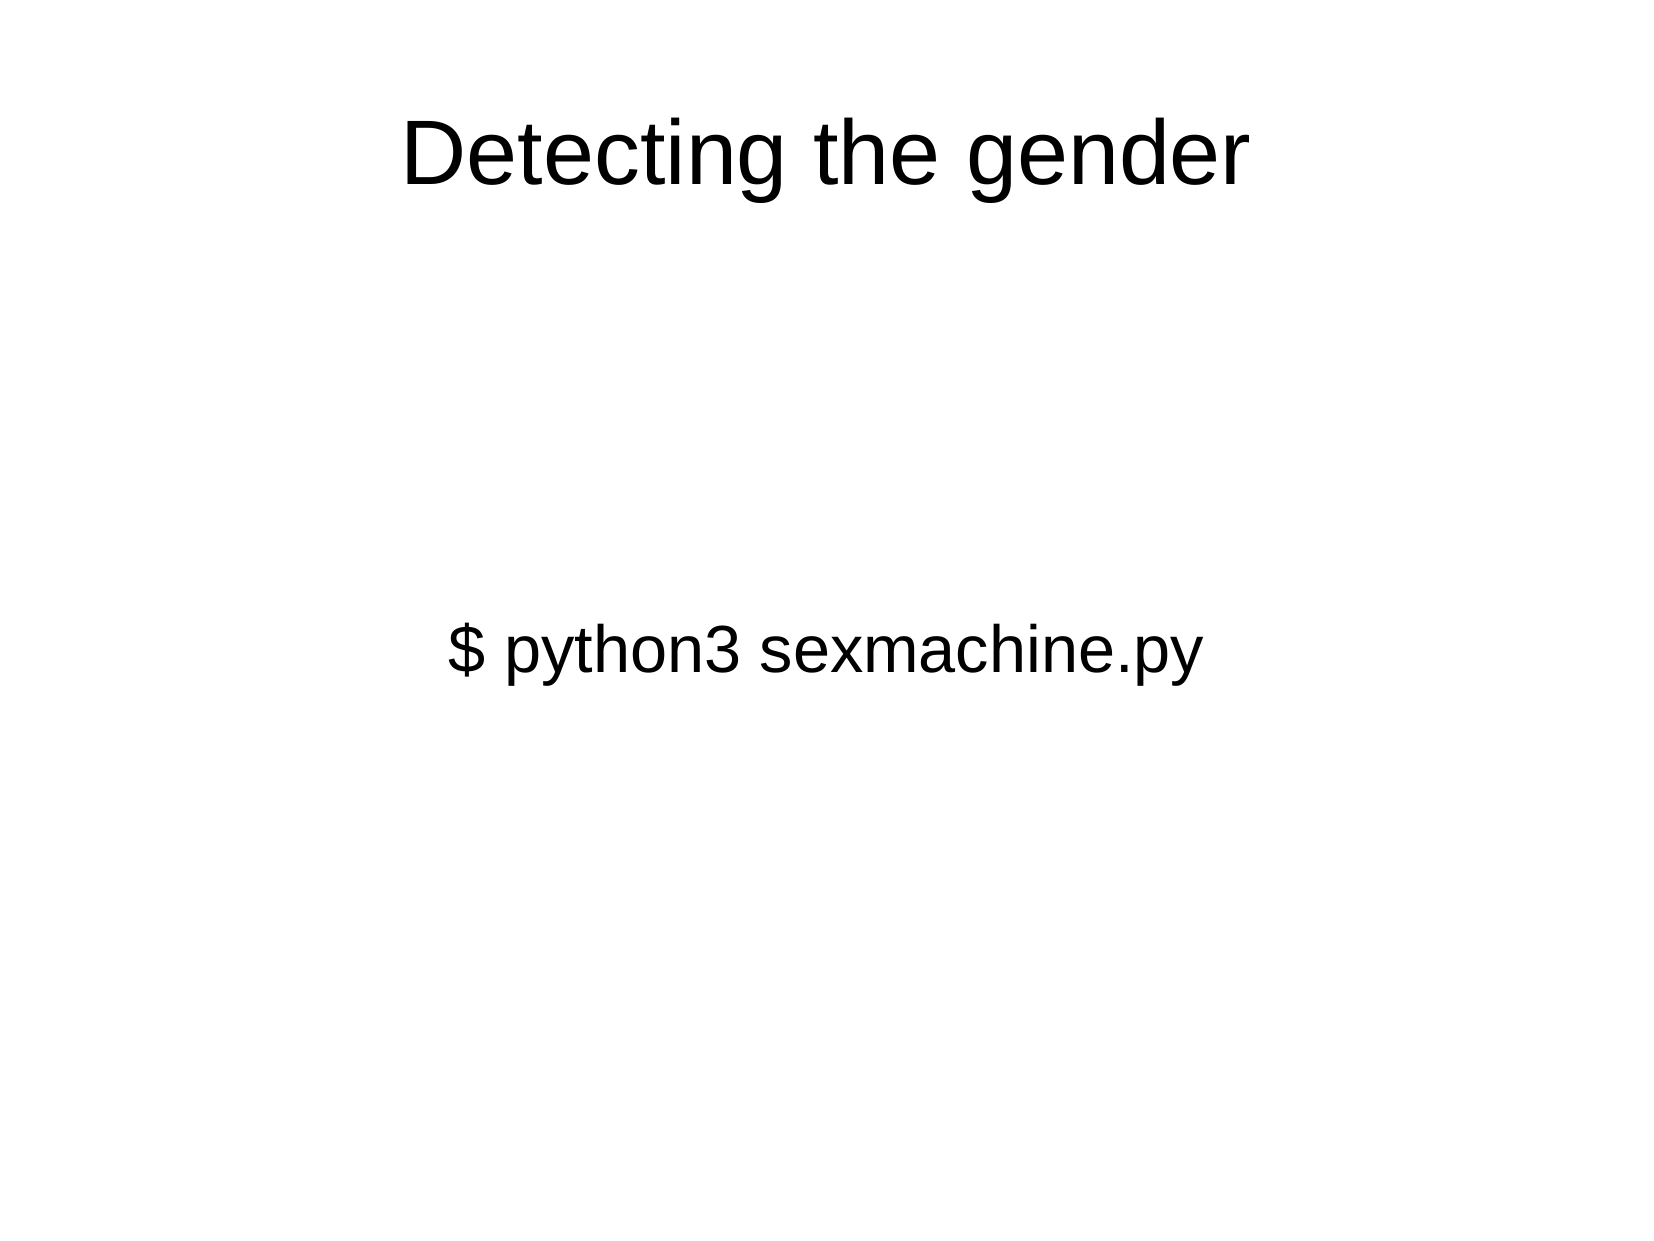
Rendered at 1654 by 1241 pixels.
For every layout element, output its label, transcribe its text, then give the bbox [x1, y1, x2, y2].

subtitle $ python3 sexmachine.py [82, 290, 1571, 1010]
title Detecting the gender [82, 49, 1571, 257]
